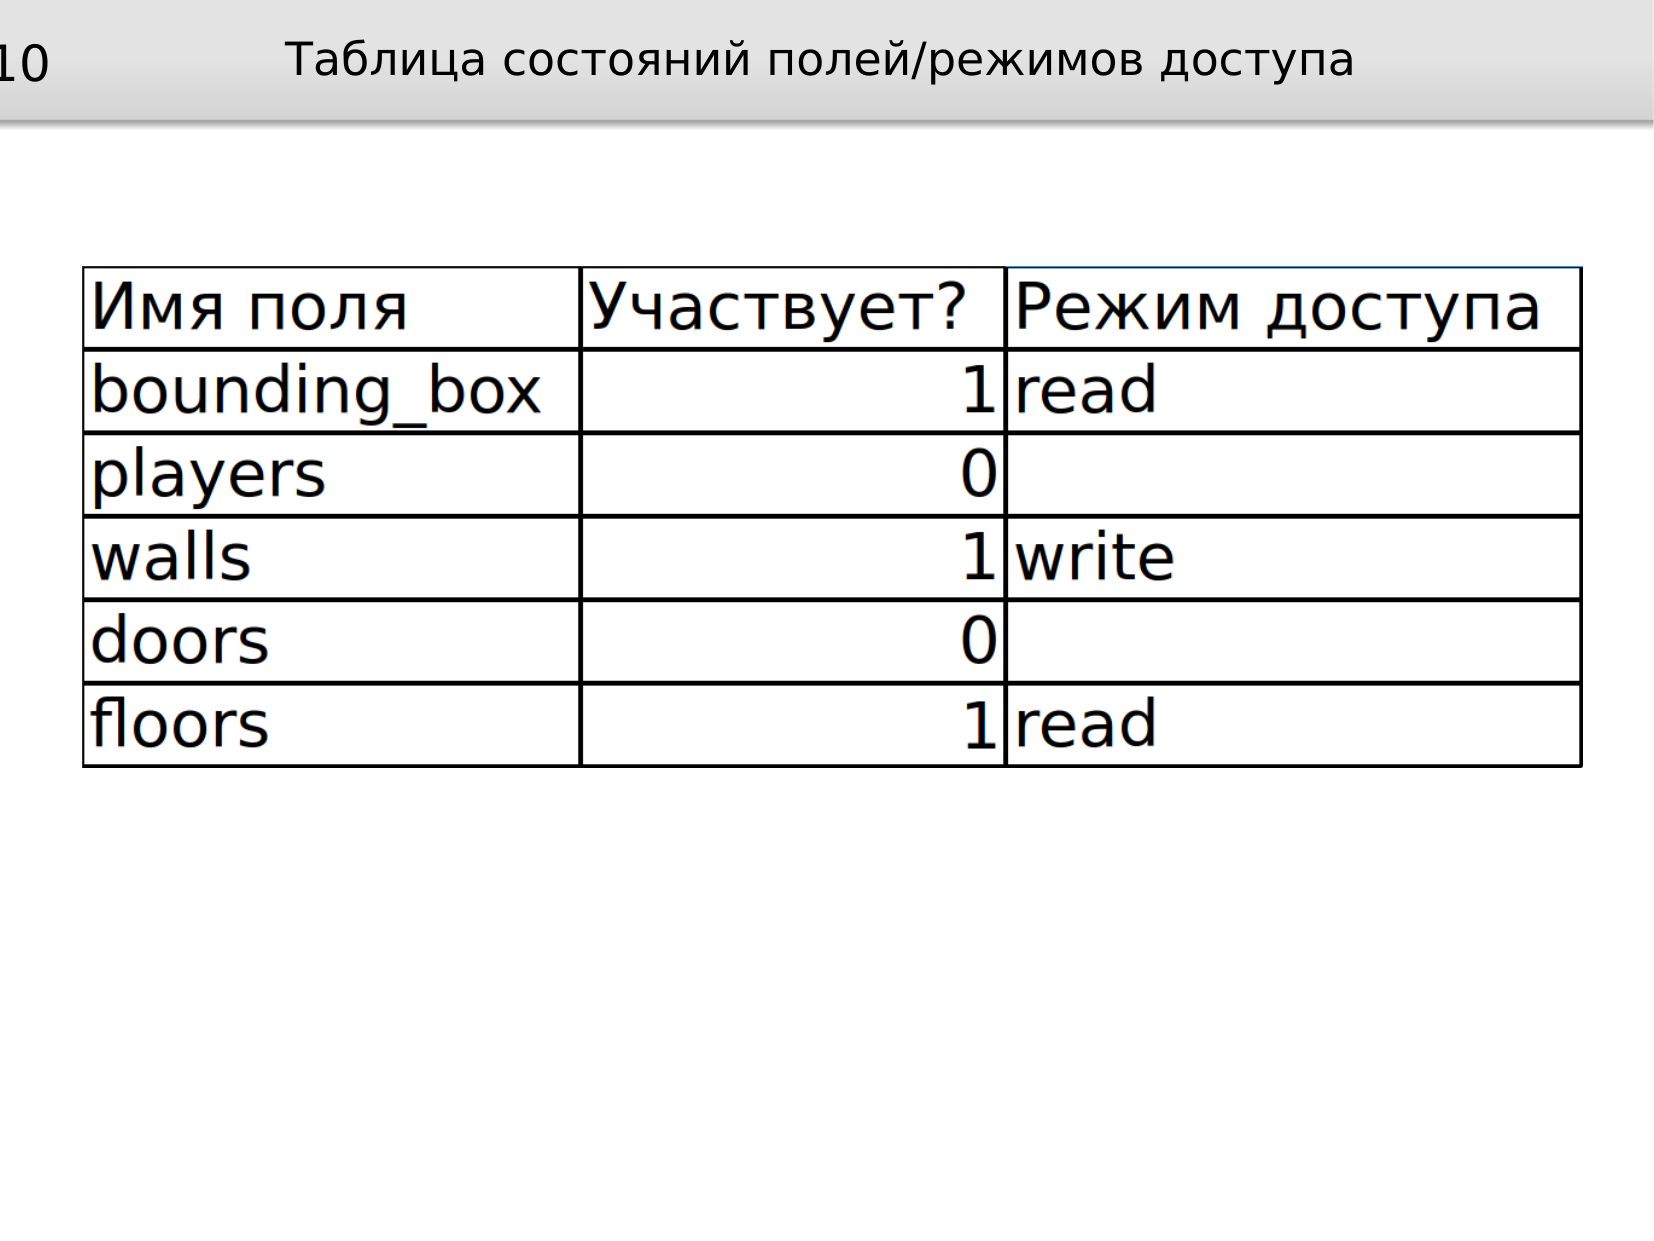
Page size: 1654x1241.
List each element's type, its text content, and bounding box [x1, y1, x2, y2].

picture [0, 0, 1654, 1241]
title Таблица состояний полей/режимов доступа [271, 23, 1371, 95]
